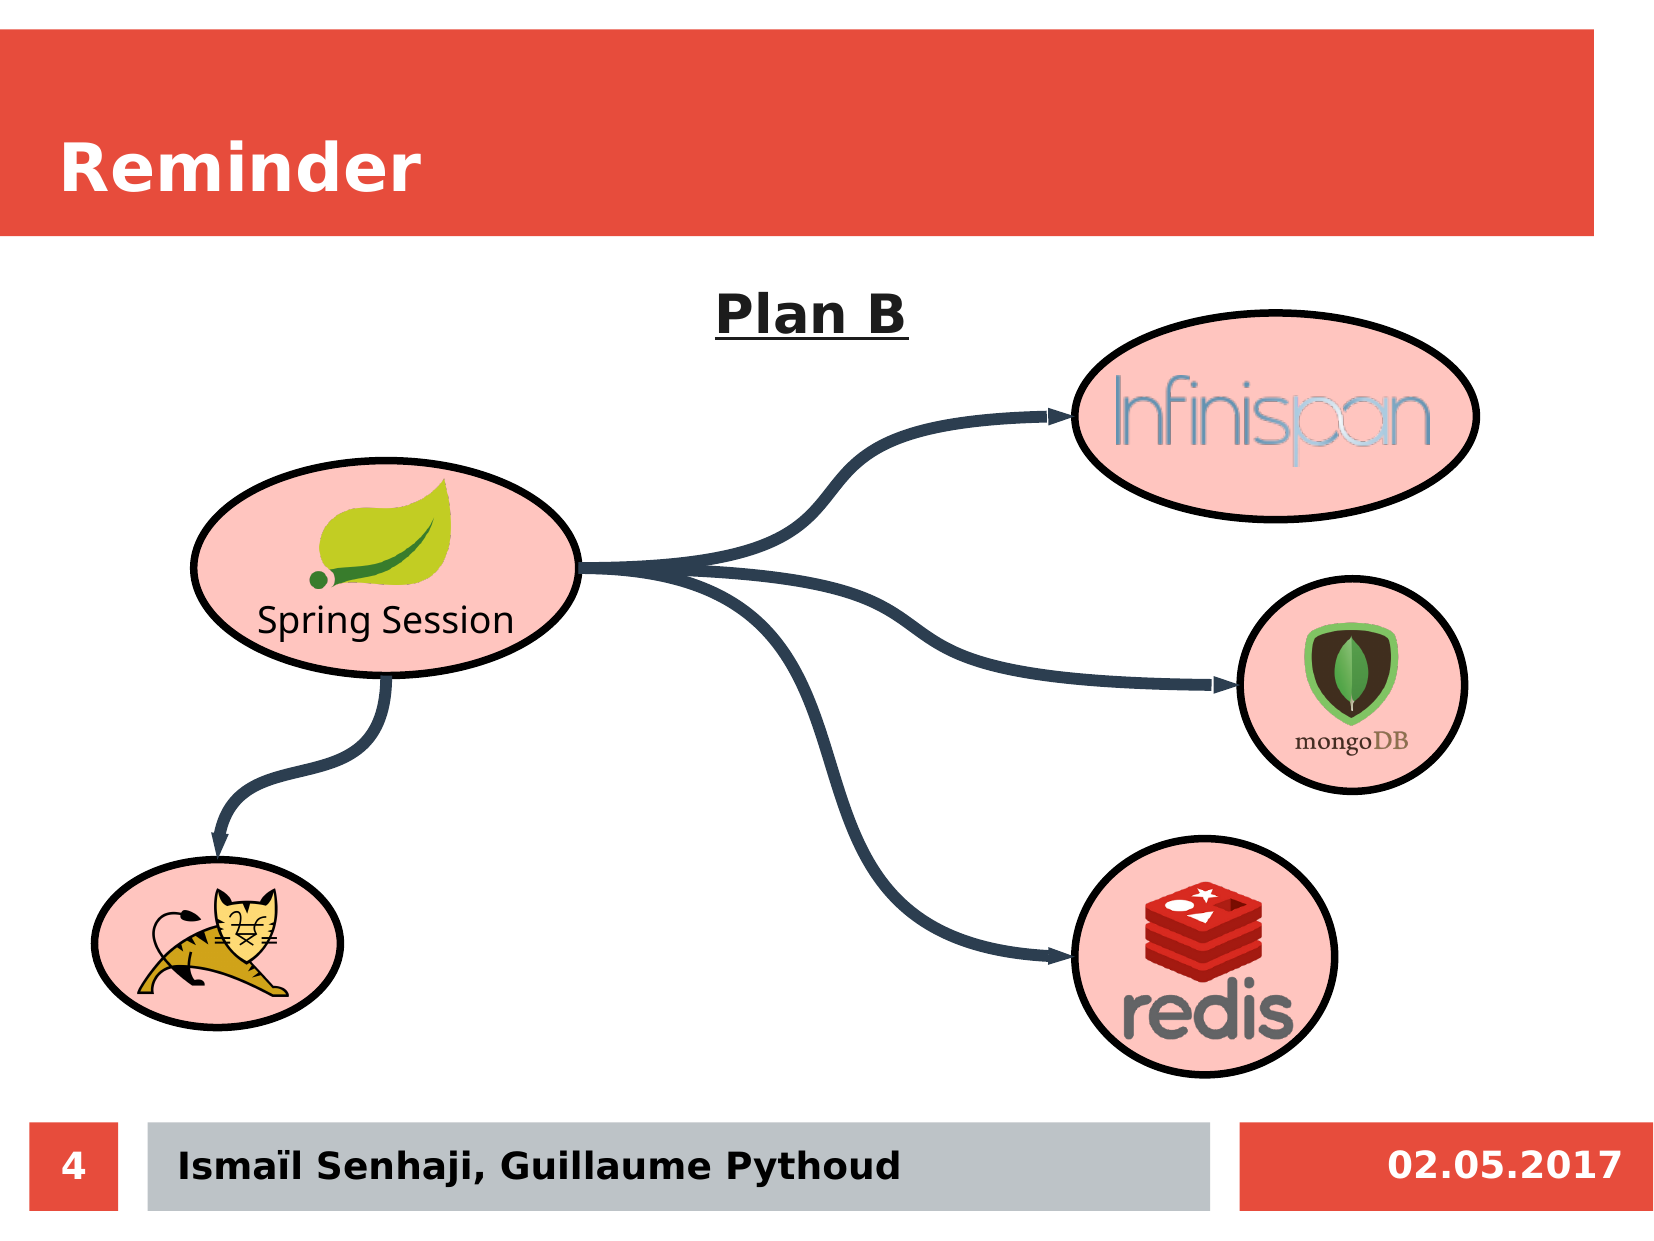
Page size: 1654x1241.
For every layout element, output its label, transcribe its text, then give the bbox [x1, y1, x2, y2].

picture [1284, 622, 1418, 756]
text_box [1317, 897, 1335, 1017]
text_box [1127, 1052, 1282, 1075]
text_box [1240, 578, 1465, 792]
picture [132, 883, 307, 1001]
text_box [1120, 838, 1290, 867]
picture [299, 472, 461, 594]
list Plan B [58, 283, 1565, 1093]
text_box Spring Session [193, 460, 579, 676]
text_box [1074, 888, 1099, 1026]
picture [1099, 867, 1317, 1052]
title Reminder [58, 59, 1594, 207]
text_box [94, 859, 341, 1028]
picture [1116, 375, 1430, 467]
text_box [1074, 312, 1477, 520]
